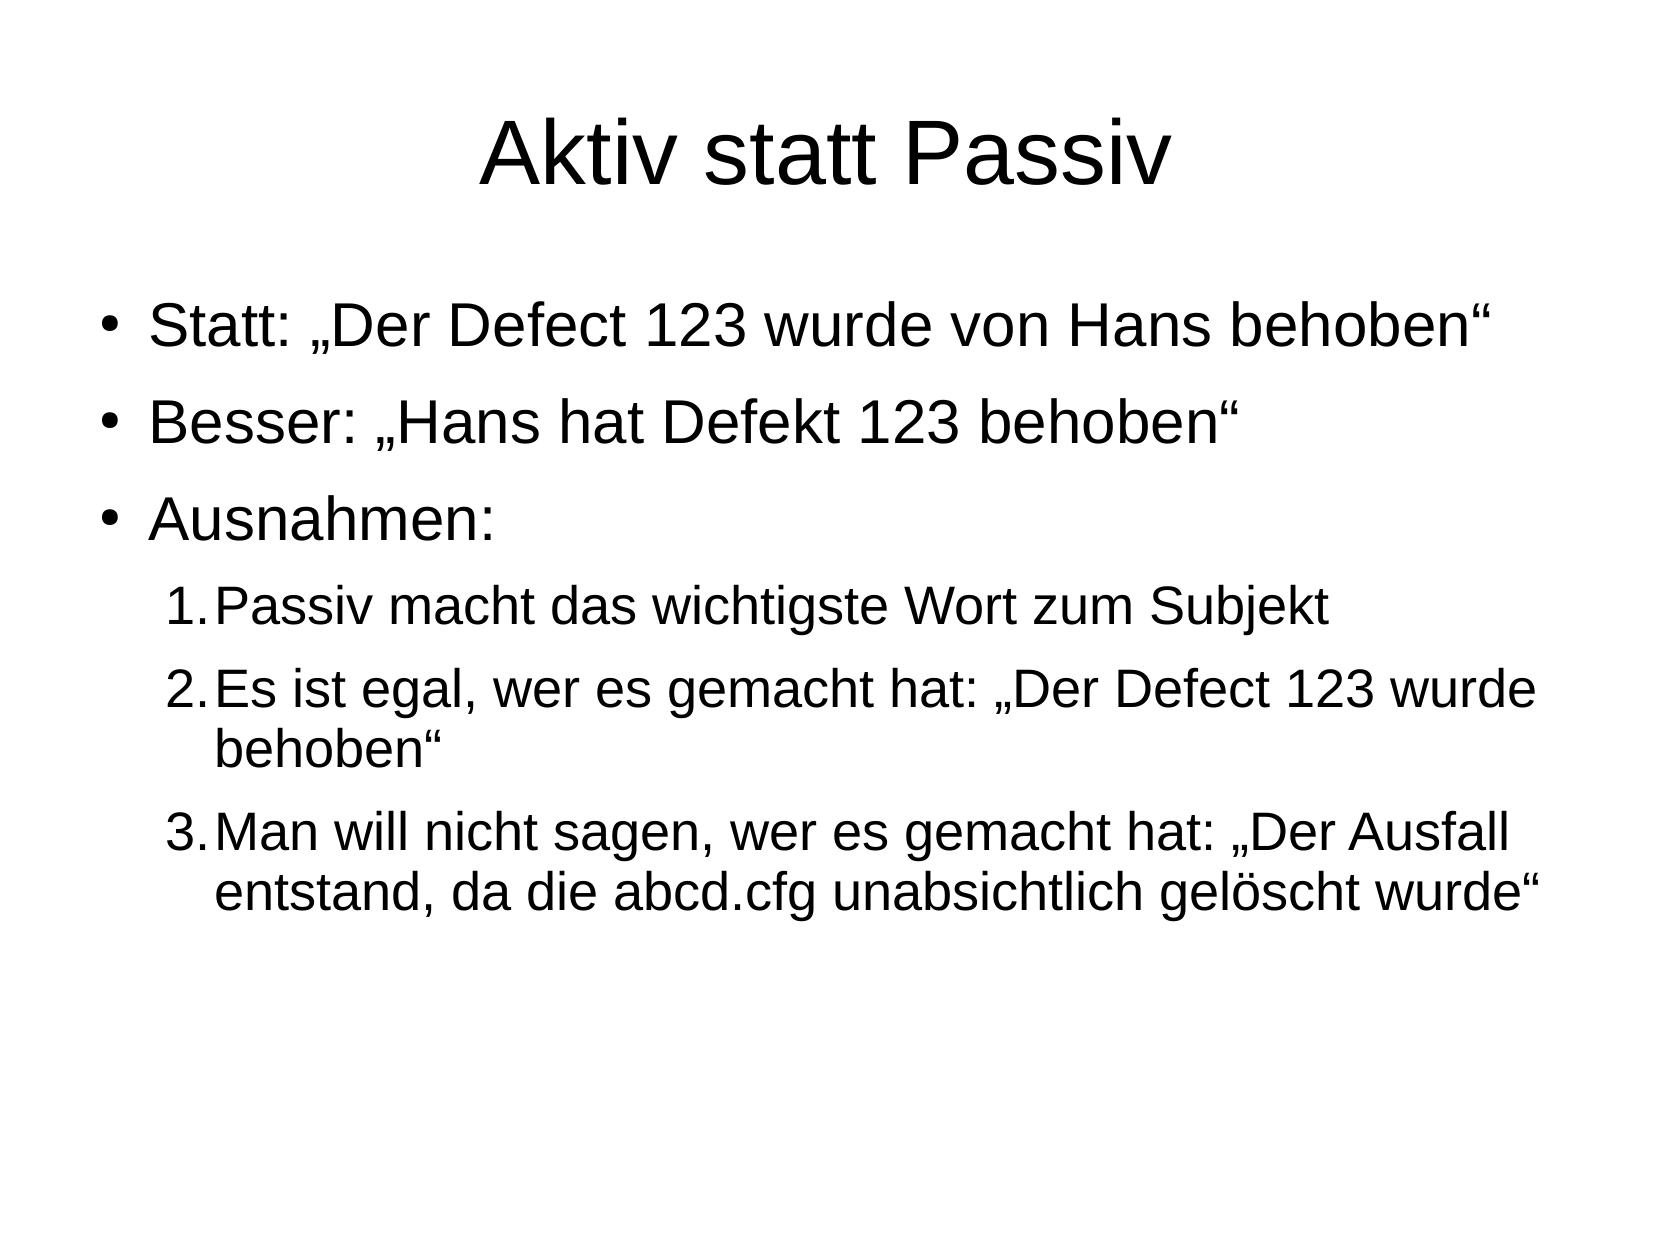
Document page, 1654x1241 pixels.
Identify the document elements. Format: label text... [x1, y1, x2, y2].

title Aktiv statt Passiv [82, 49, 1571, 257]
list Statt: „Der Defect 123 wurde von Hans behoben“ Besser: „Hans hat Defekt 123 behoben“ Ausnahmen: Passiv macht das wichtigste Wort zum Subjekt Es ist egal, wer es gemacht hat: „Der Defect 123 wurde behoben“ Man will nicht sagen, wer es gemacht hat: „Der Ausfall entstand, da die abcd.cfg unabsichtlich gelöscht wurde“ [82, 290, 1571, 1010]
